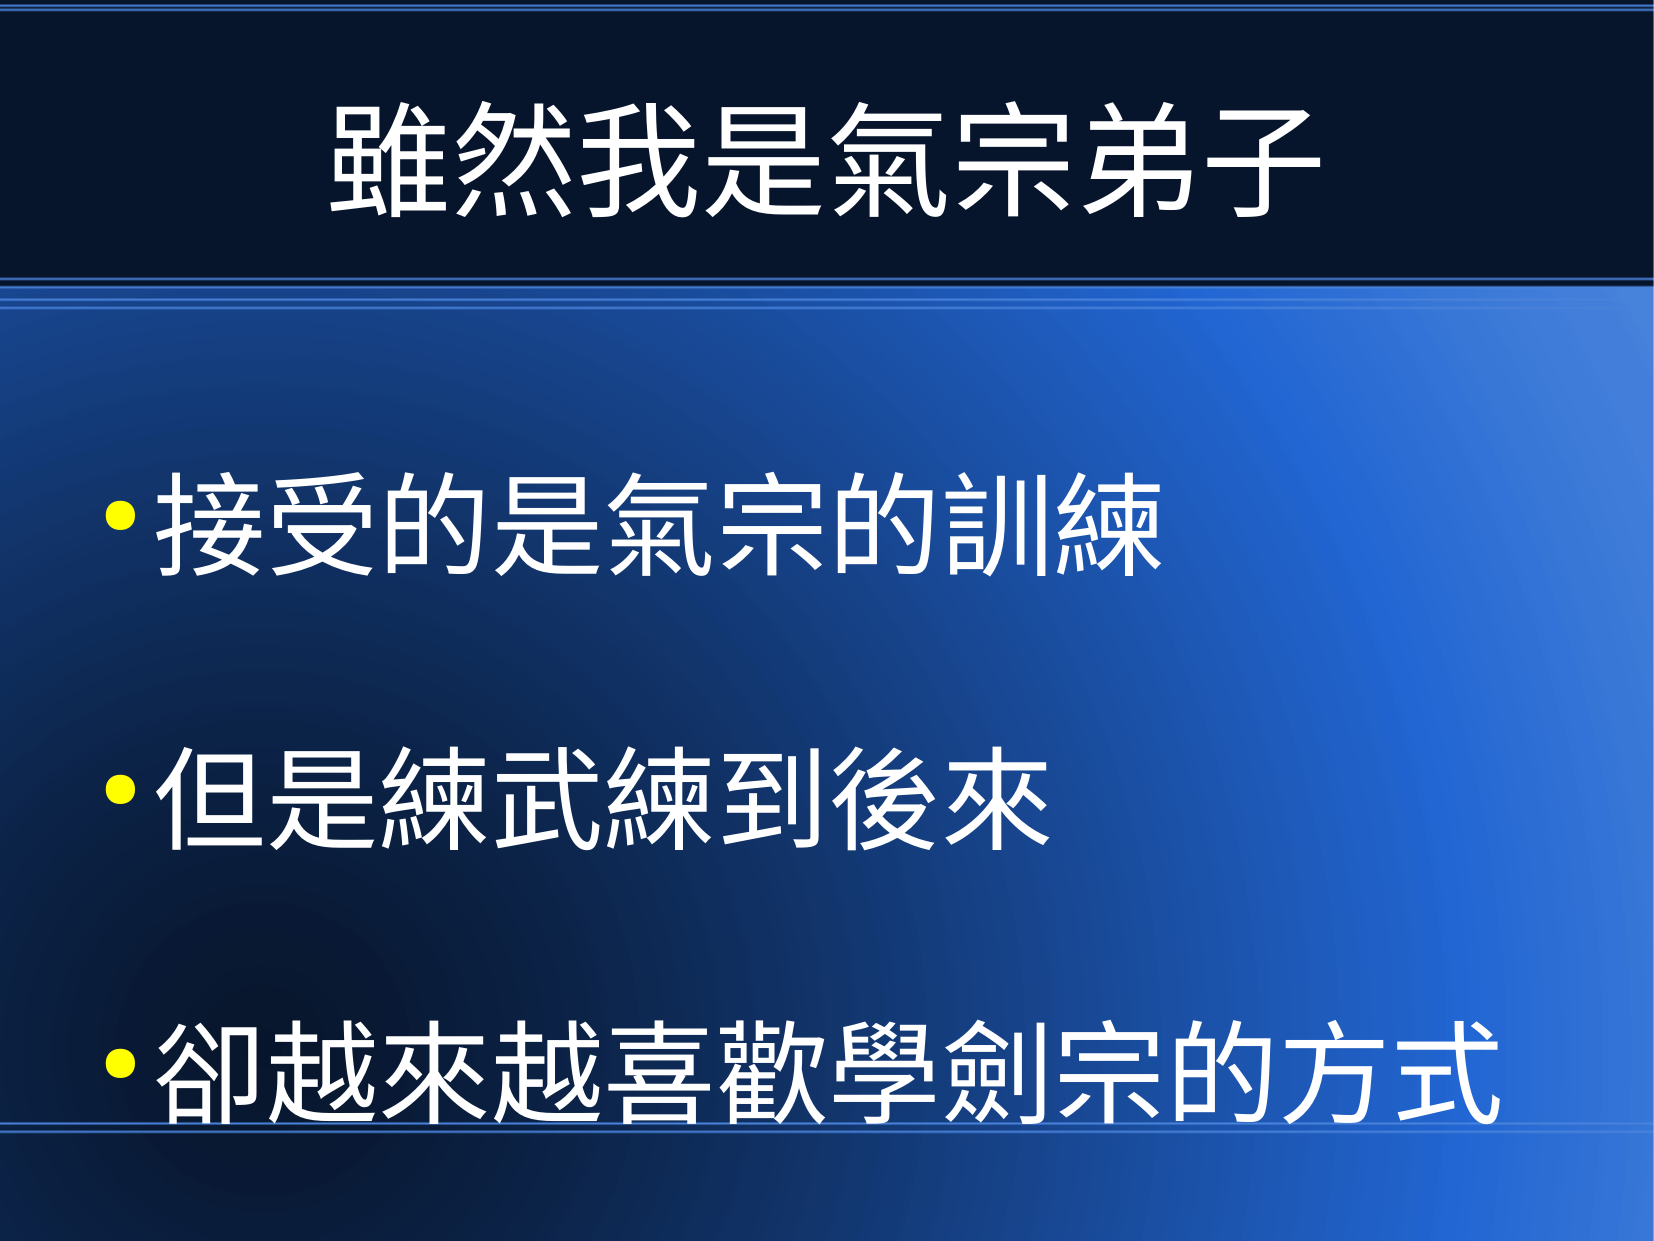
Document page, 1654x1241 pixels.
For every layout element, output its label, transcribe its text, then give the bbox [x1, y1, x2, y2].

list 接受的是氣宗的訓練 但是練武練到後來 卻越來越喜歡學劍宗的方式 [82, 355, 1571, 1241]
title 雖然我是氣宗弟子 [82, 49, 1571, 257]
picture [0, 0, 1654, 1241]
